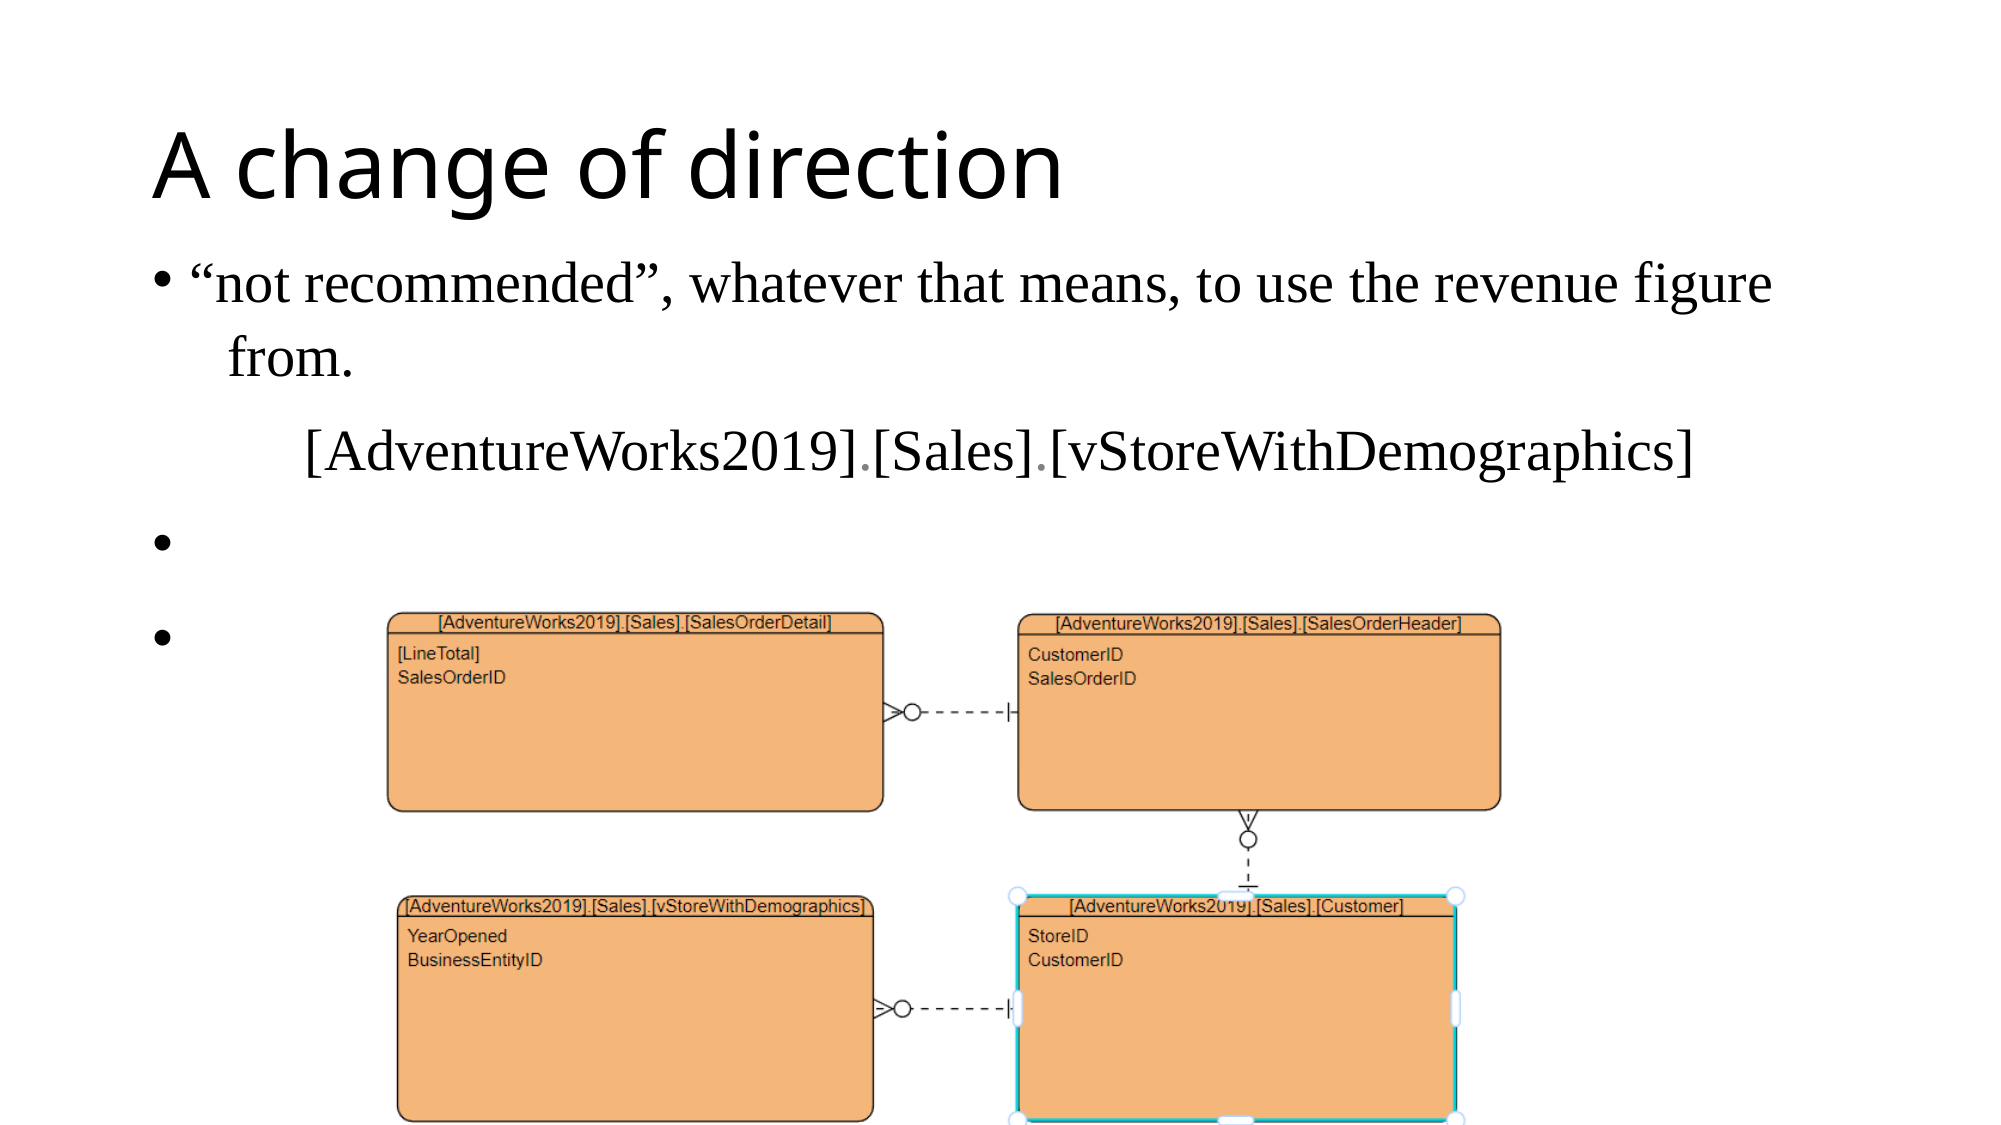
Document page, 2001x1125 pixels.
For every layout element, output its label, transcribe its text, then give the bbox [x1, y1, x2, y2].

title A change of direction [137, 59, 1863, 232]
list “not recommended”, whatever that means, to use the revenue figure from. [AdventureWorks2019].[Sales].[vStoreWithDemographics] [137, 232, 1863, 583]
picture [360, 595, 1688, 1125]
